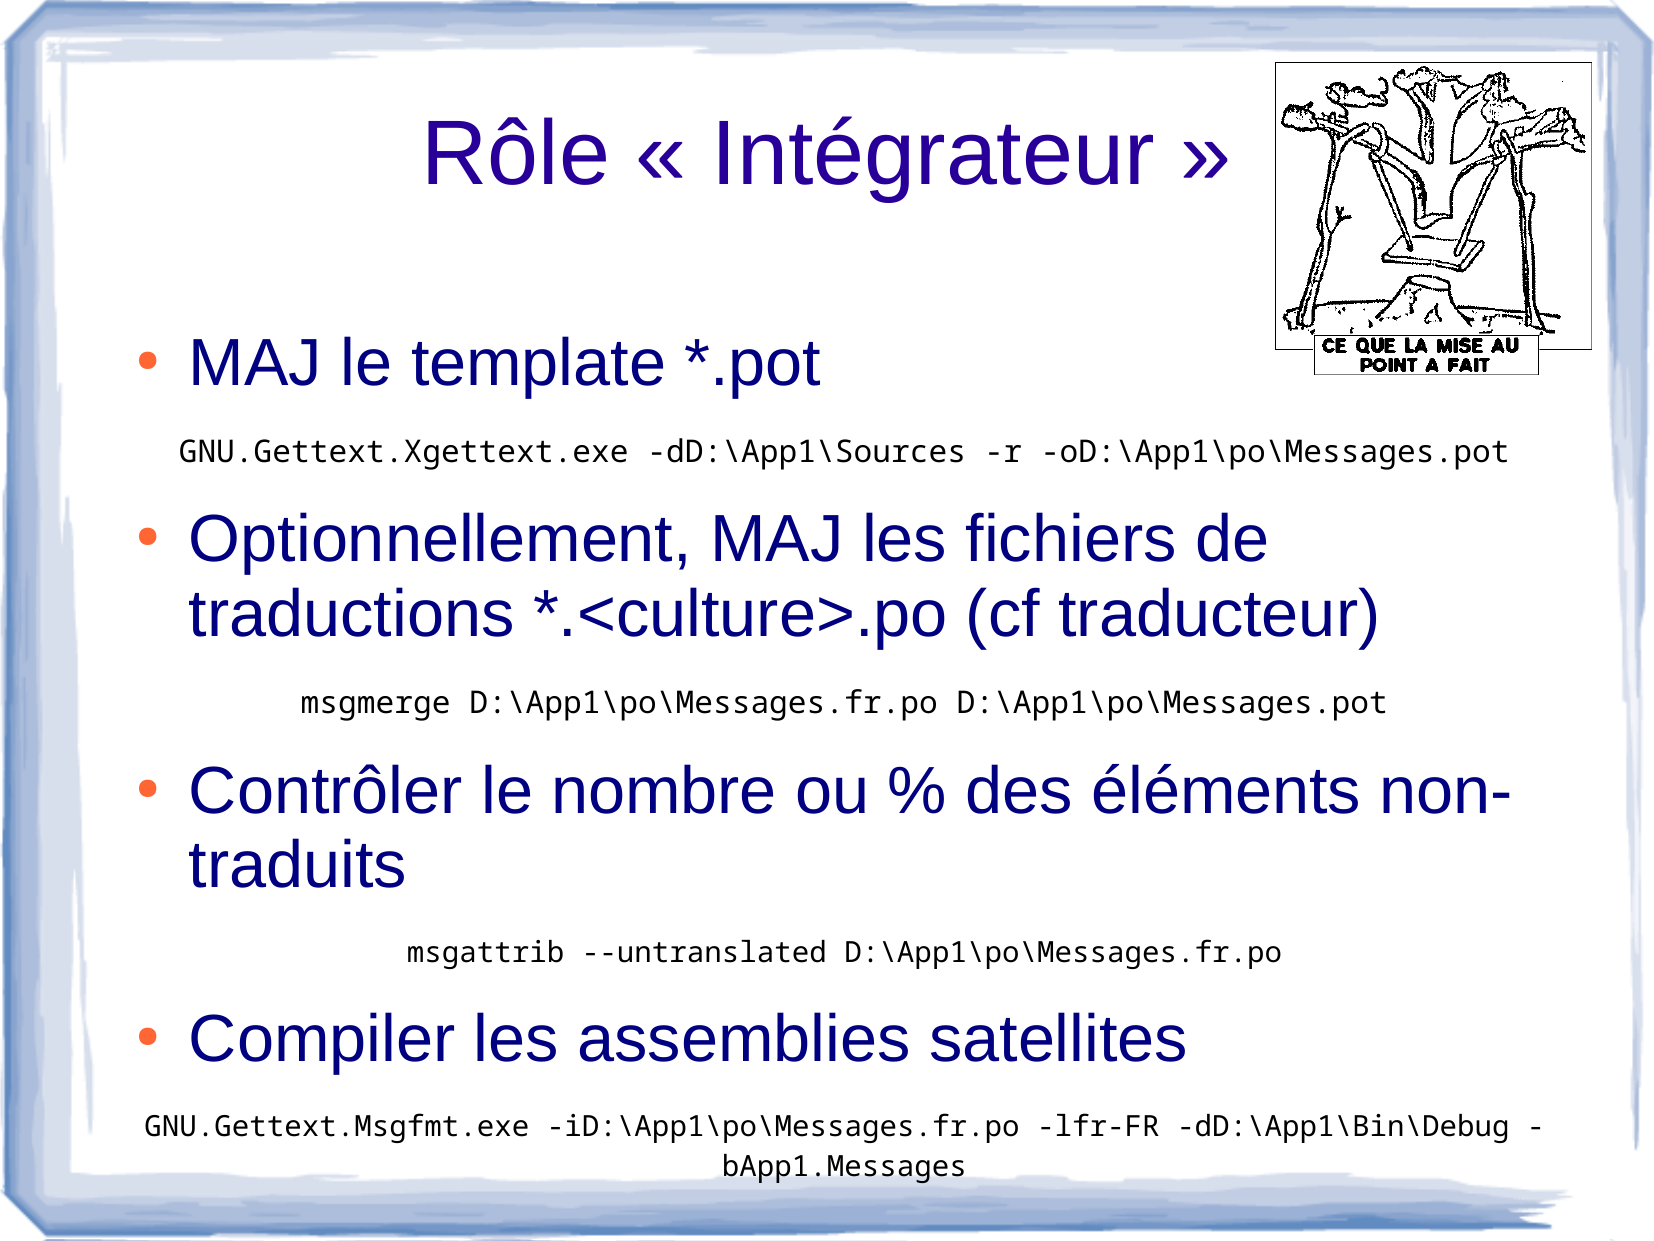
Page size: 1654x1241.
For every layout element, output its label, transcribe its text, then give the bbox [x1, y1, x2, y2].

title Rôle « Intégrateur » [82, 56, 1571, 250]
list MAJ le template *.pot GNU.Gettext.Xgettext.exe -dD:\App1\Sources -r -oD:\App1\po\Messages.pot Optionnellement, MAJ les fichiers de traductions *.<culture>.po (cf traducteur) msgmerge D:\App1\po\Messages.fr.po D:\App1\po\Messages.pot Contrôler le nombre ou % des éléments non-traduits msgattrib --untranslated D:\App1\po\Messages.fr.po Compiler les assemblies satellites GNU.Gettext.Msgfmt.exe -iD:\App1\po\Messages.fr.po -lfr-FR -dD:\App1\Bin\Debug -bApp1.Messages [118, 324, 1571, 1148]
picture [0, 0, 1654, 1241]
